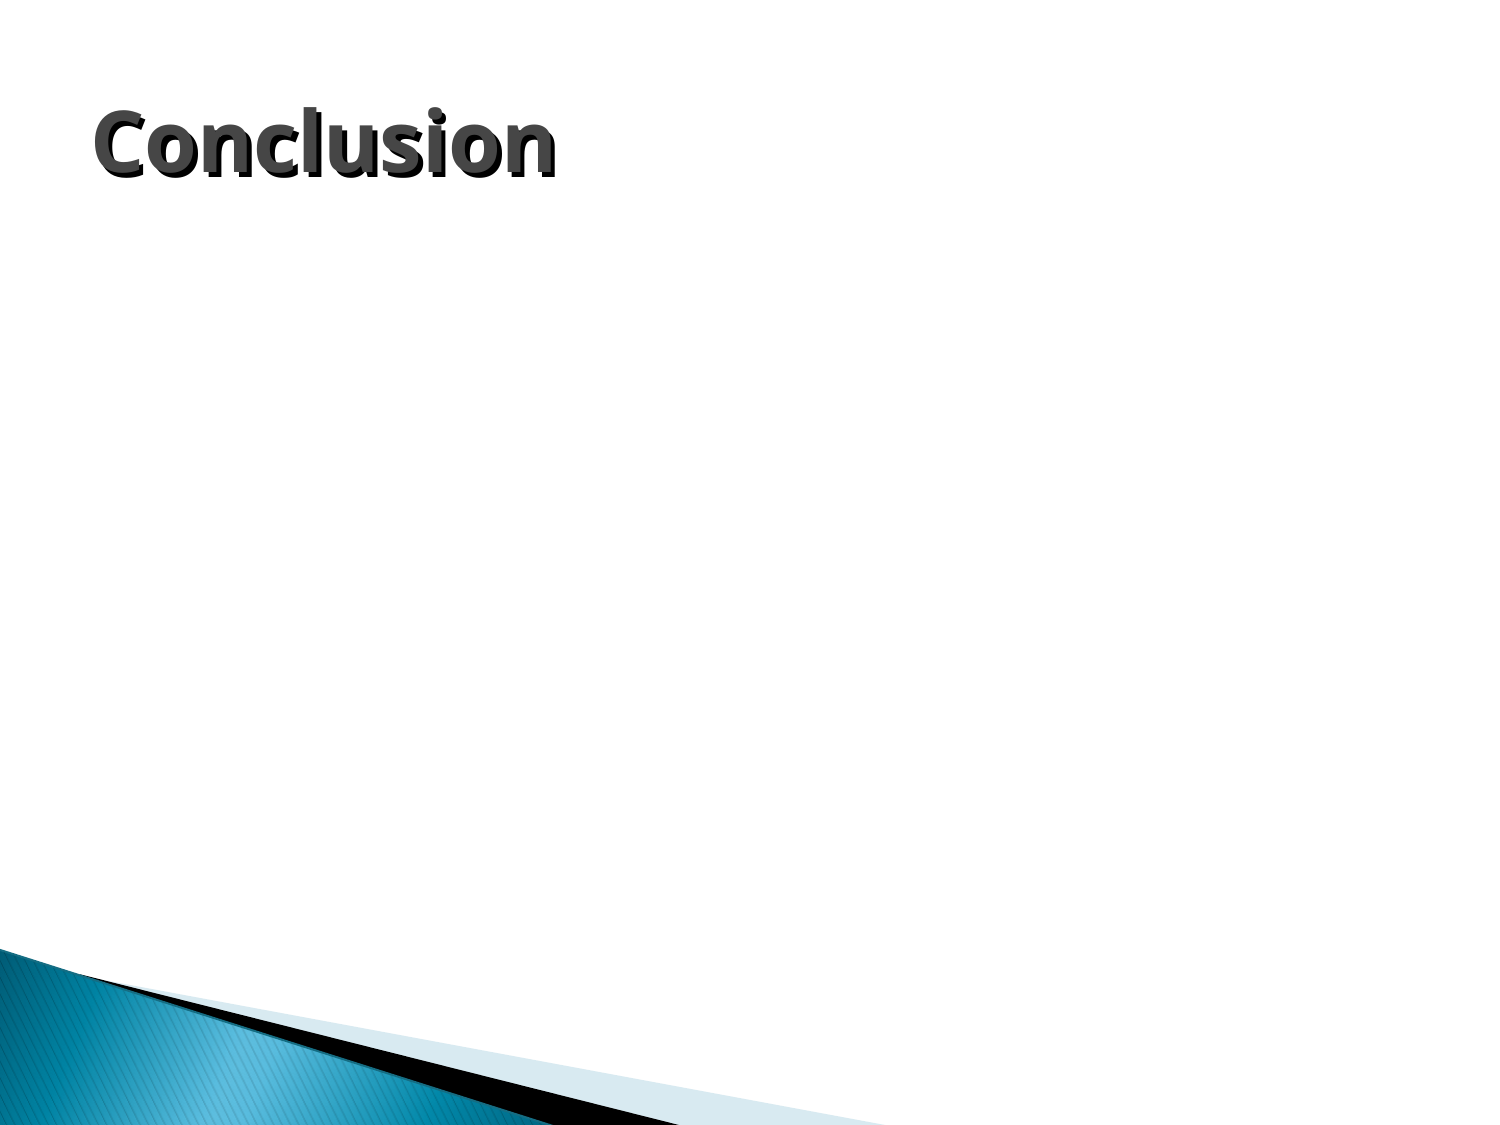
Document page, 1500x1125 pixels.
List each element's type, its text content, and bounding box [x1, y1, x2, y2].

title Conclusion [75, 45, 1426, 233]
